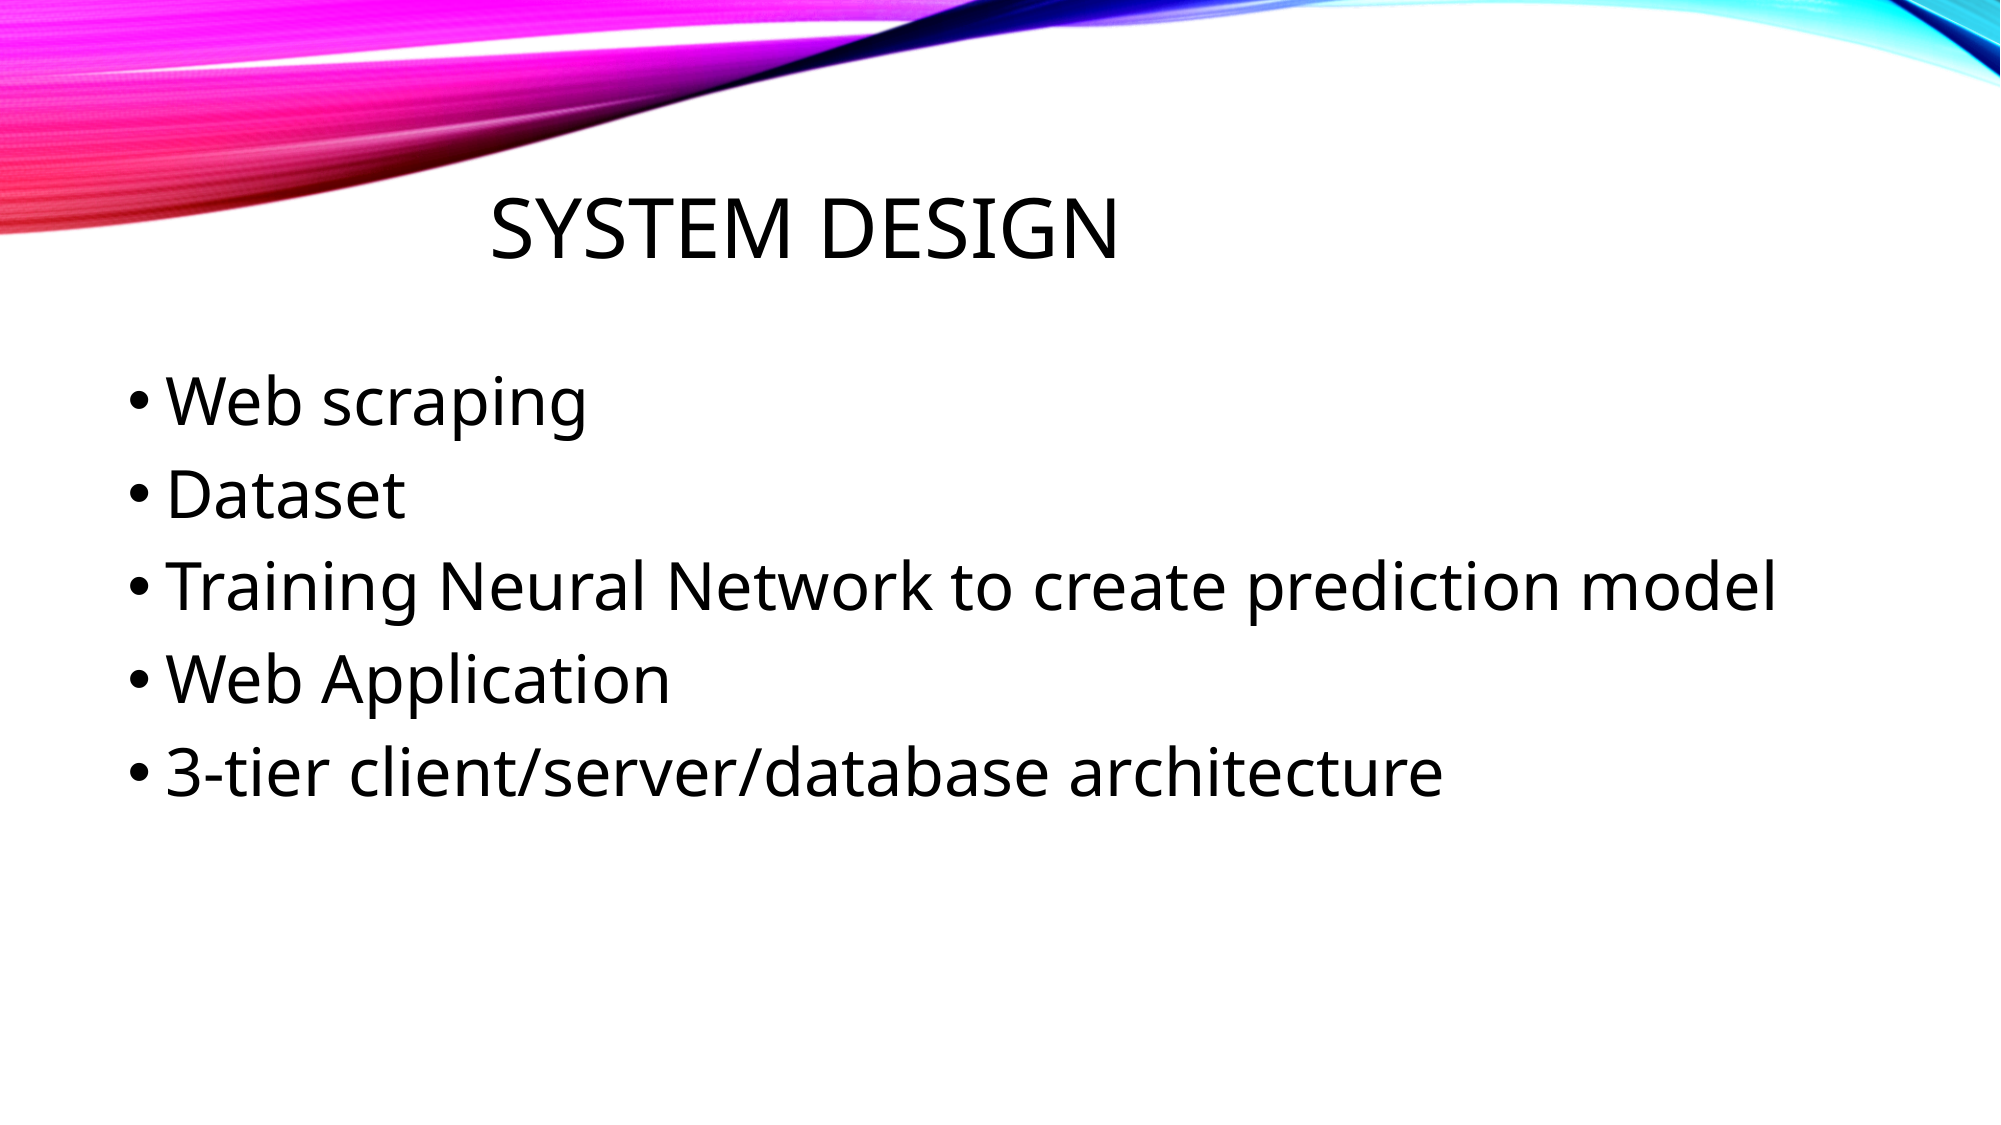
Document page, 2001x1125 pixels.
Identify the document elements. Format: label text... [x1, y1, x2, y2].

list Web scraping Dataset Training Neural Network to create prediction model Web Application 3-tier client/server/database architecture [112, 360, 1888, 1021]
title System Design [474, 125, 1888, 338]
